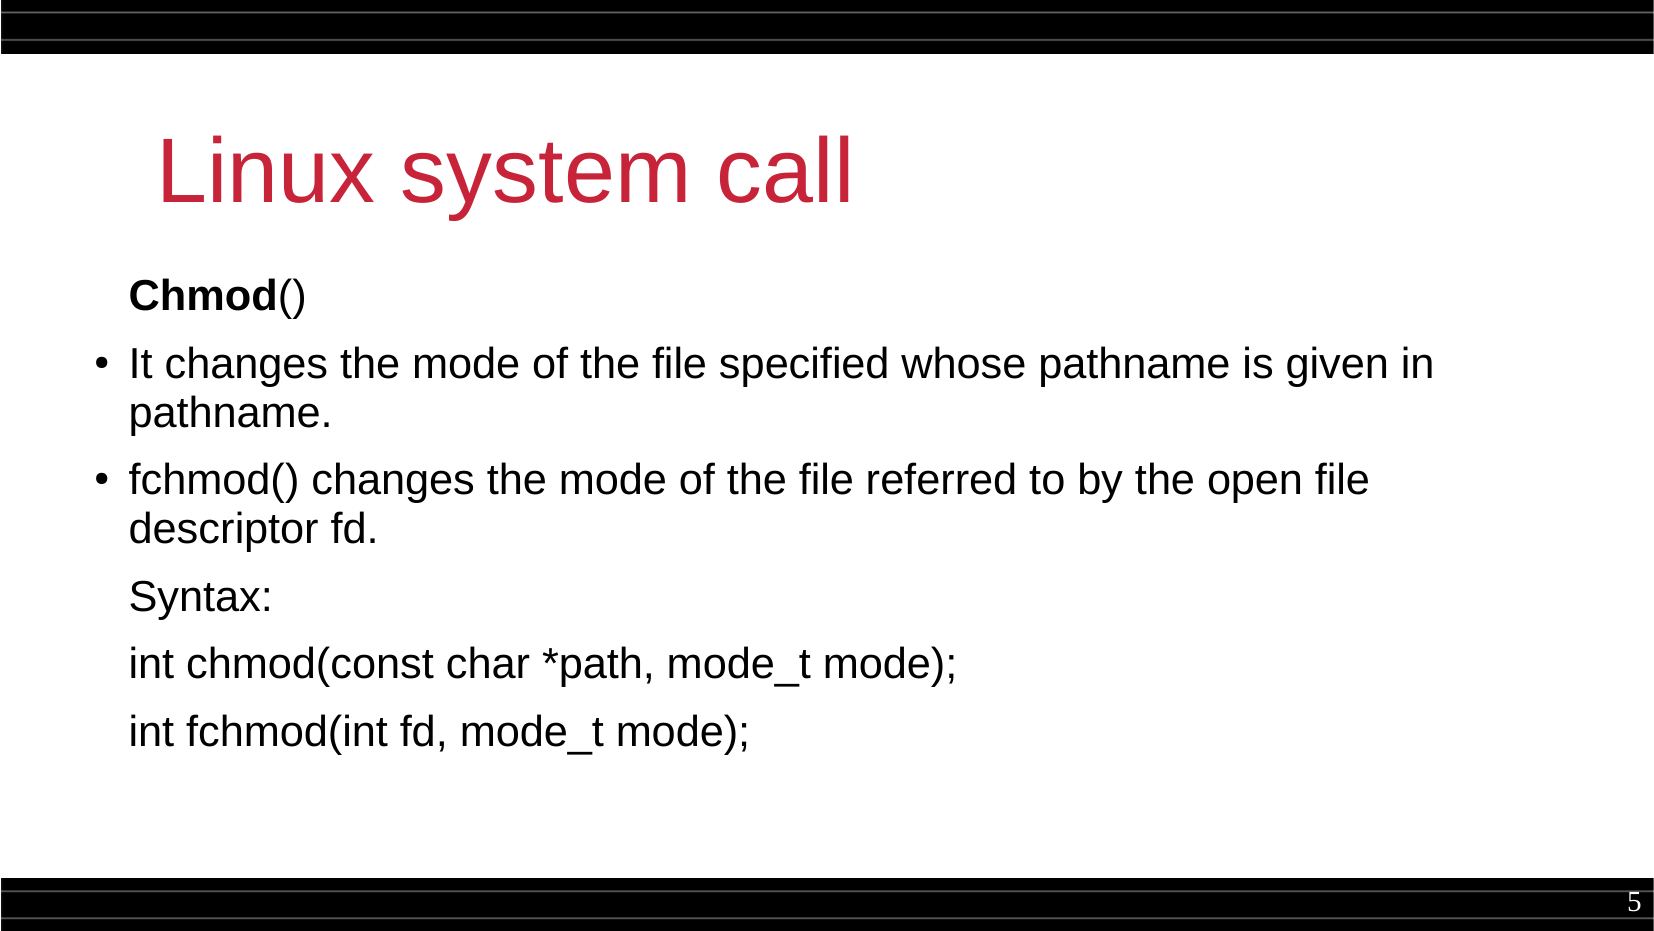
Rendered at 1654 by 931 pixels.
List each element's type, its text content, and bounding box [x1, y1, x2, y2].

picture [1, 878, 1654, 931]
title Linux system call [82, 92, 1571, 249]
picture [1, 0, 1654, 54]
list Chmod() It changes the mode of the file specified whose pathname is given in pathname. fchmod() changes the mode of the file referred to by the open file descriptor fd. Syntax: int chmod(const char *path, mode_t mode); int fchmod(int fd, mode_t mode); [82, 271, 1571, 758]
